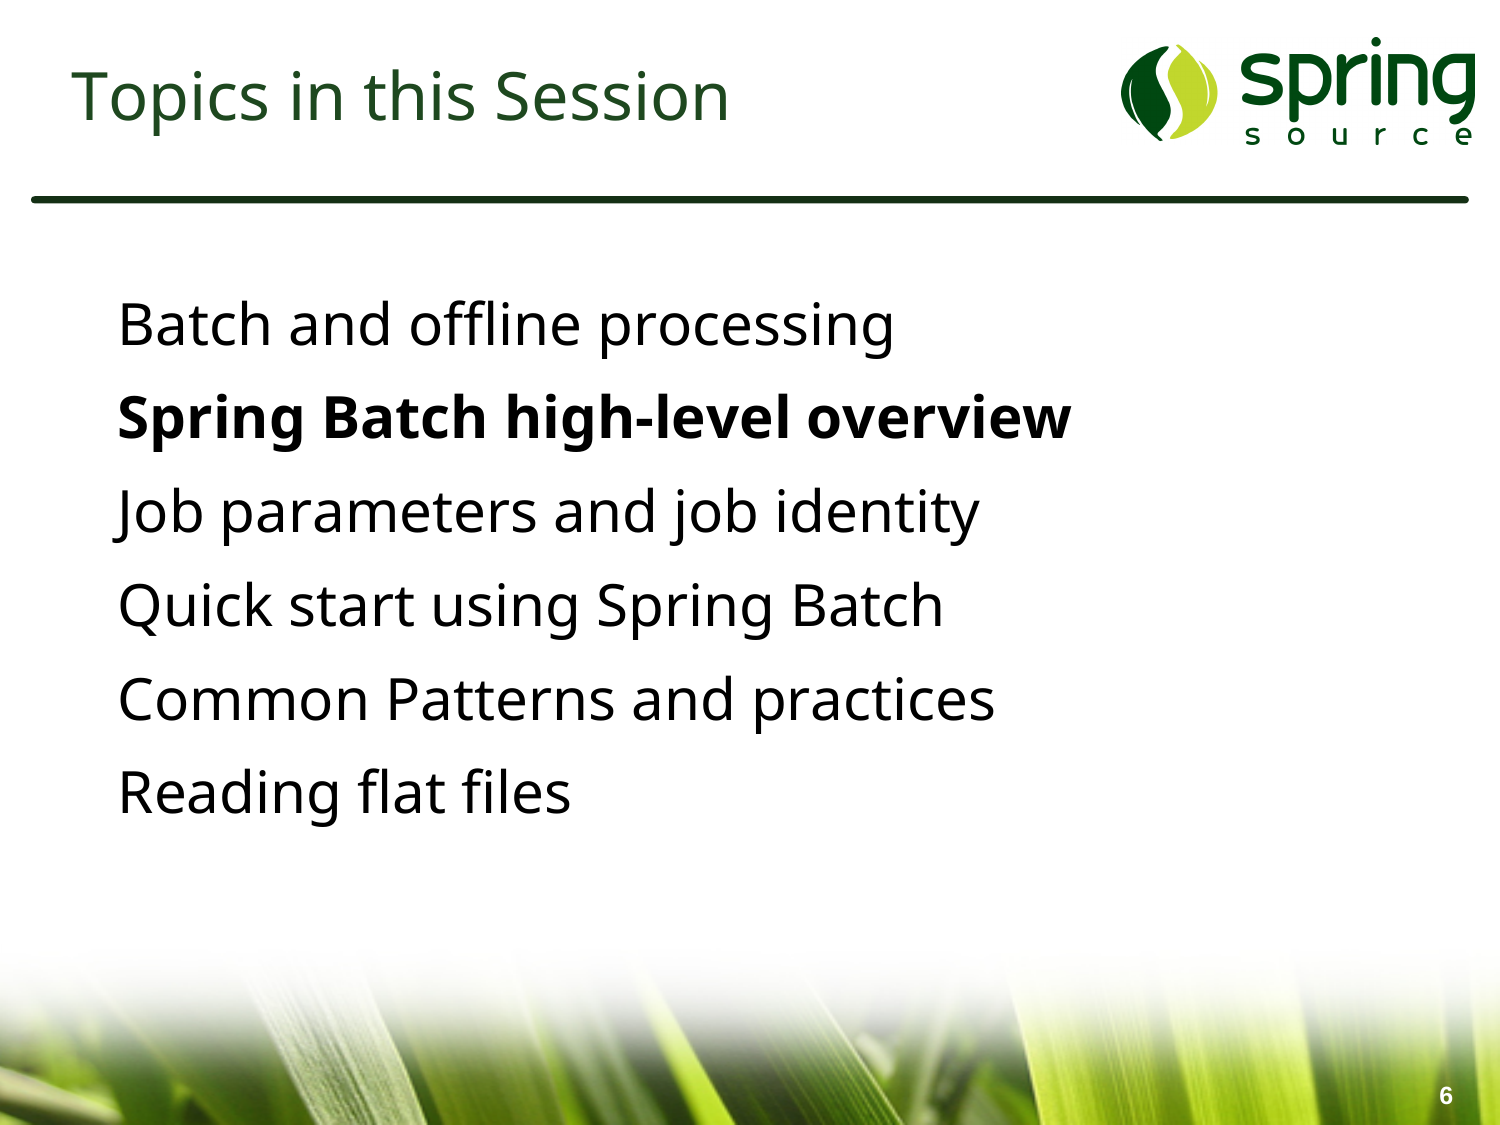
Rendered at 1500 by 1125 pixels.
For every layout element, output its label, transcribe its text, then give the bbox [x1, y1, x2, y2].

list Batch and offline processing Spring Batch high-level overview Job parameters and job identity Quick start using Spring Batch Common Patterns and practices Reading flat files [103, 275, 1394, 938]
picture [1121, 37, 1475, 145]
title Topics in this Session [56, 13, 1089, 176]
picture [0, 944, 1500, 1125]
